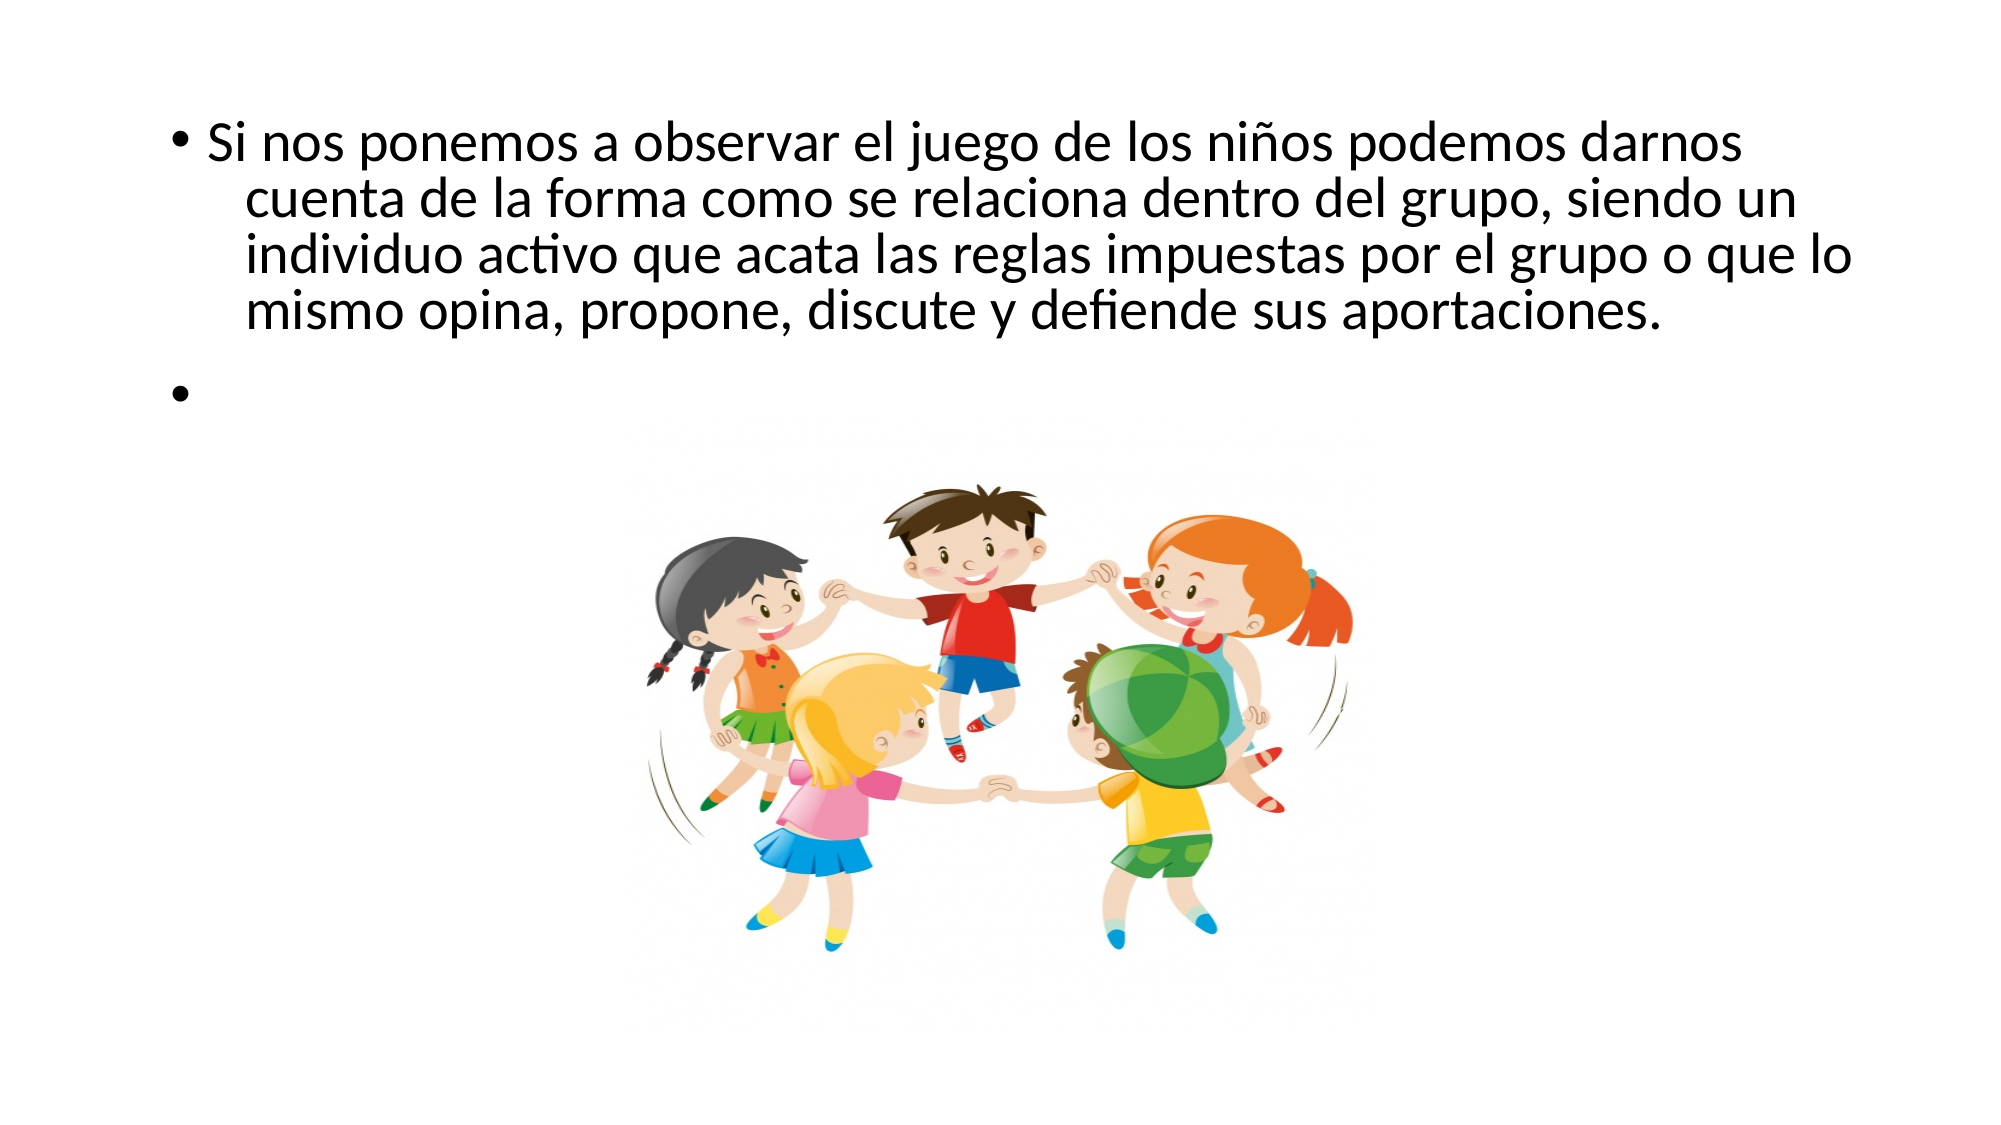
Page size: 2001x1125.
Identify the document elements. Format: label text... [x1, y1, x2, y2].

picture [623, 405, 1377, 1031]
list Si nos ponemos a observar el juego de los niños podemos darnos cuenta de la forma como se relaciona dentro del grupo, siendo un individuo activo que acata las reglas impuestas por el grupo o que lo mismo opina, propone, discute y defiende sus aportaciones. [155, 109, 1881, 368]
